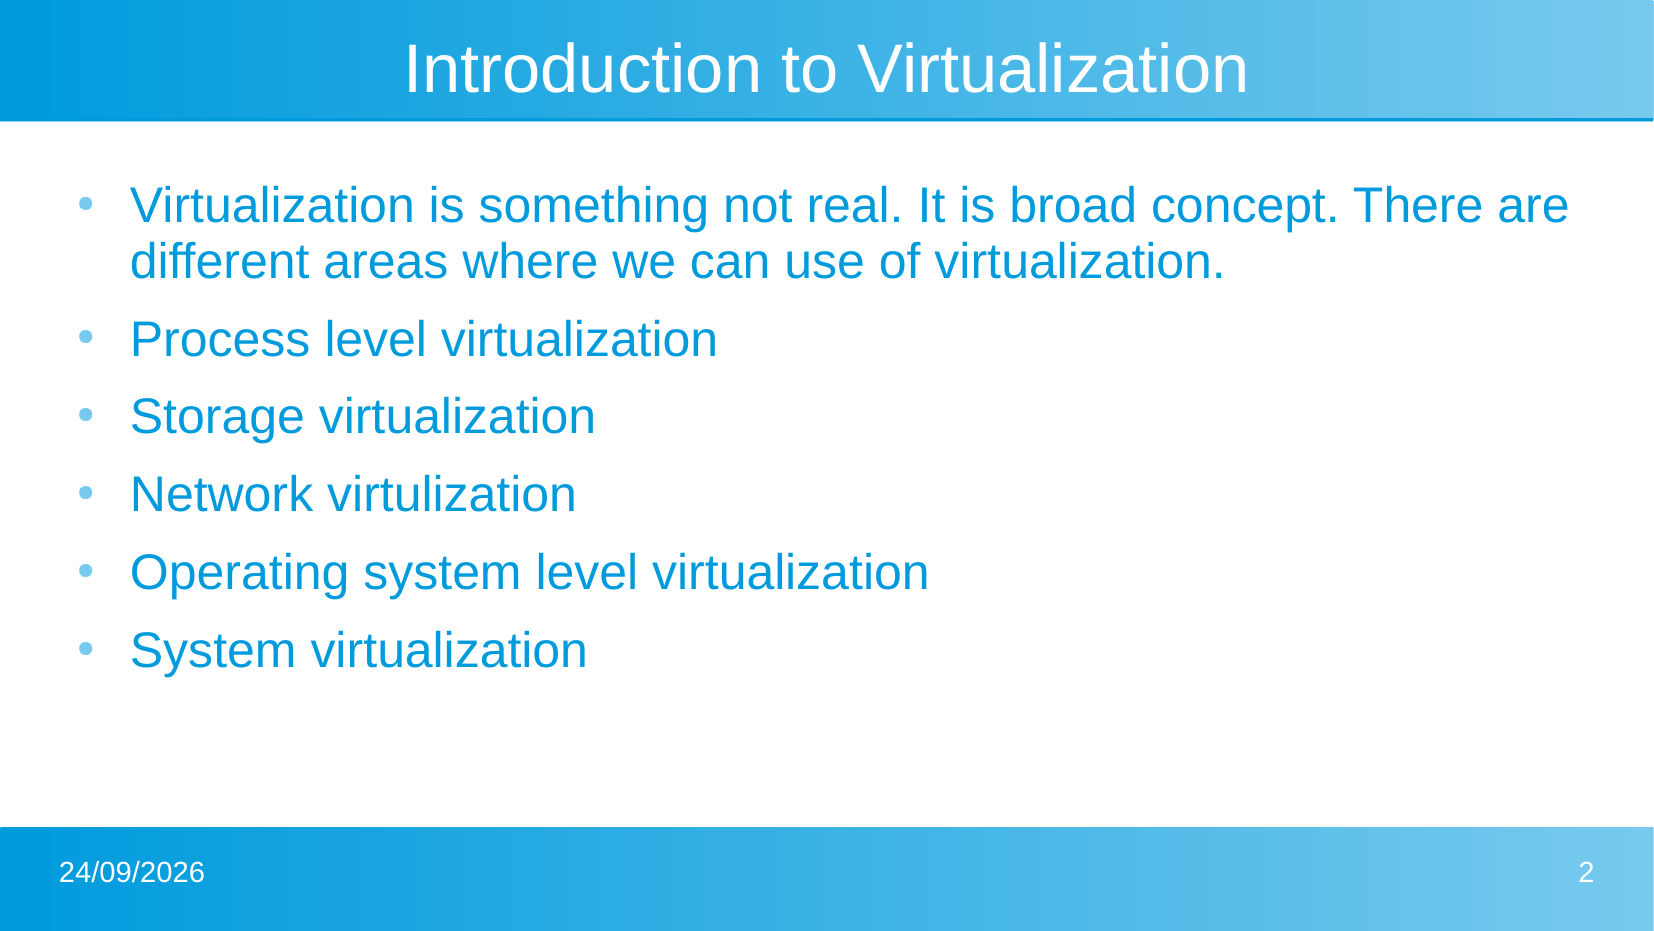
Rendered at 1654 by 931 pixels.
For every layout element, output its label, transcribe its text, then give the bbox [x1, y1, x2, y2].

list Virtualization is something not real. It is broad concept. There are different areas where we can use of virtualization. Process level virtualization Storage virtualization Network virtulization Operating system level virtualization System virtualization [59, 177, 1595, 768]
title Introduction to Virtualization [59, 29, 1595, 108]
